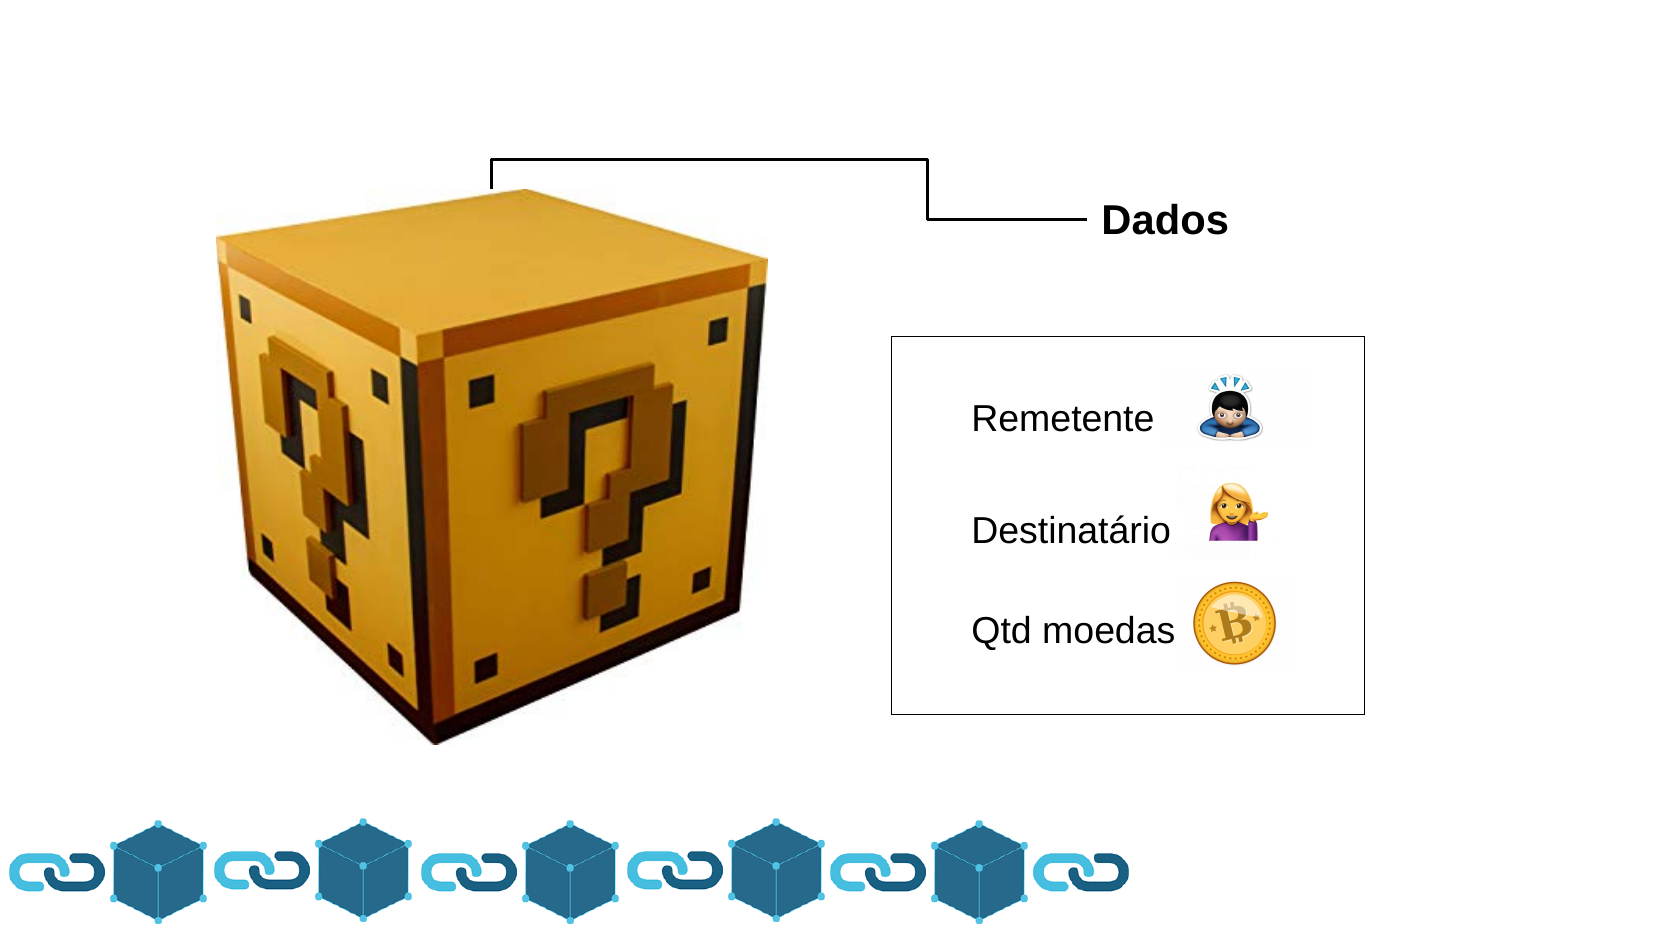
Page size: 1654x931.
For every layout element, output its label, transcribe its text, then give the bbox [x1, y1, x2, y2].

picture [1175, 578, 1294, 668]
text_box Dados [1086, 188, 1244, 244]
picture [4, 814, 1134, 928]
text_box Destinatário [956, 501, 1175, 553]
text_box [891, 336, 1365, 715]
picture [216, 189, 768, 745]
text_box Remetente [956, 389, 1157, 440]
picture [1157, 366, 1314, 446]
text_box Qtd moedas [956, 602, 1175, 653]
picture [1175, 466, 1302, 562]
